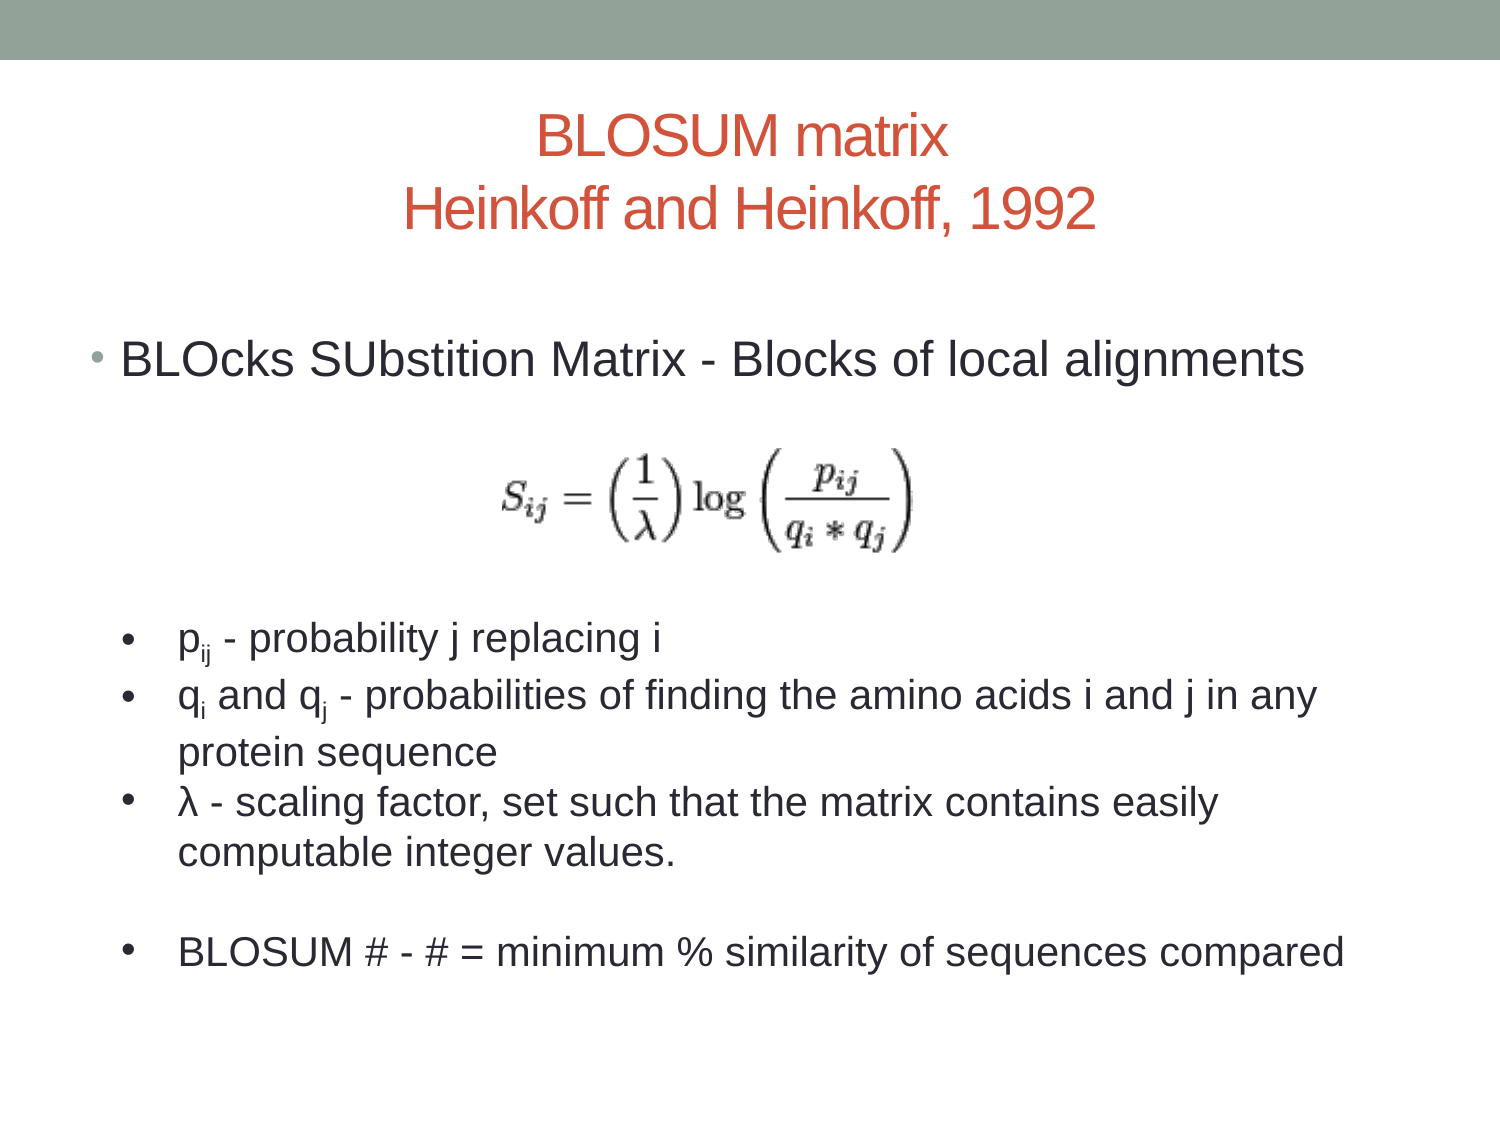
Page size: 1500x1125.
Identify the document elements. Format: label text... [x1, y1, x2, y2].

text_box pij - probability j replacing i qi and qj - probabilities of finding the amino acids i and j in any protein sequence λ - scaling factor, set such that the matrix contains easily computable integer values. BLOSUM # - # = minimum % similarity of sequences compared [106, 603, 1425, 983]
title BLOSUM matrix Heinkoff and Heinkoff, 1992 [75, 87, 1425, 250]
picture [502, 448, 913, 555]
list BLOcks SUbstition Matrix - Blocks of local alignments [75, 318, 1425, 1119]
